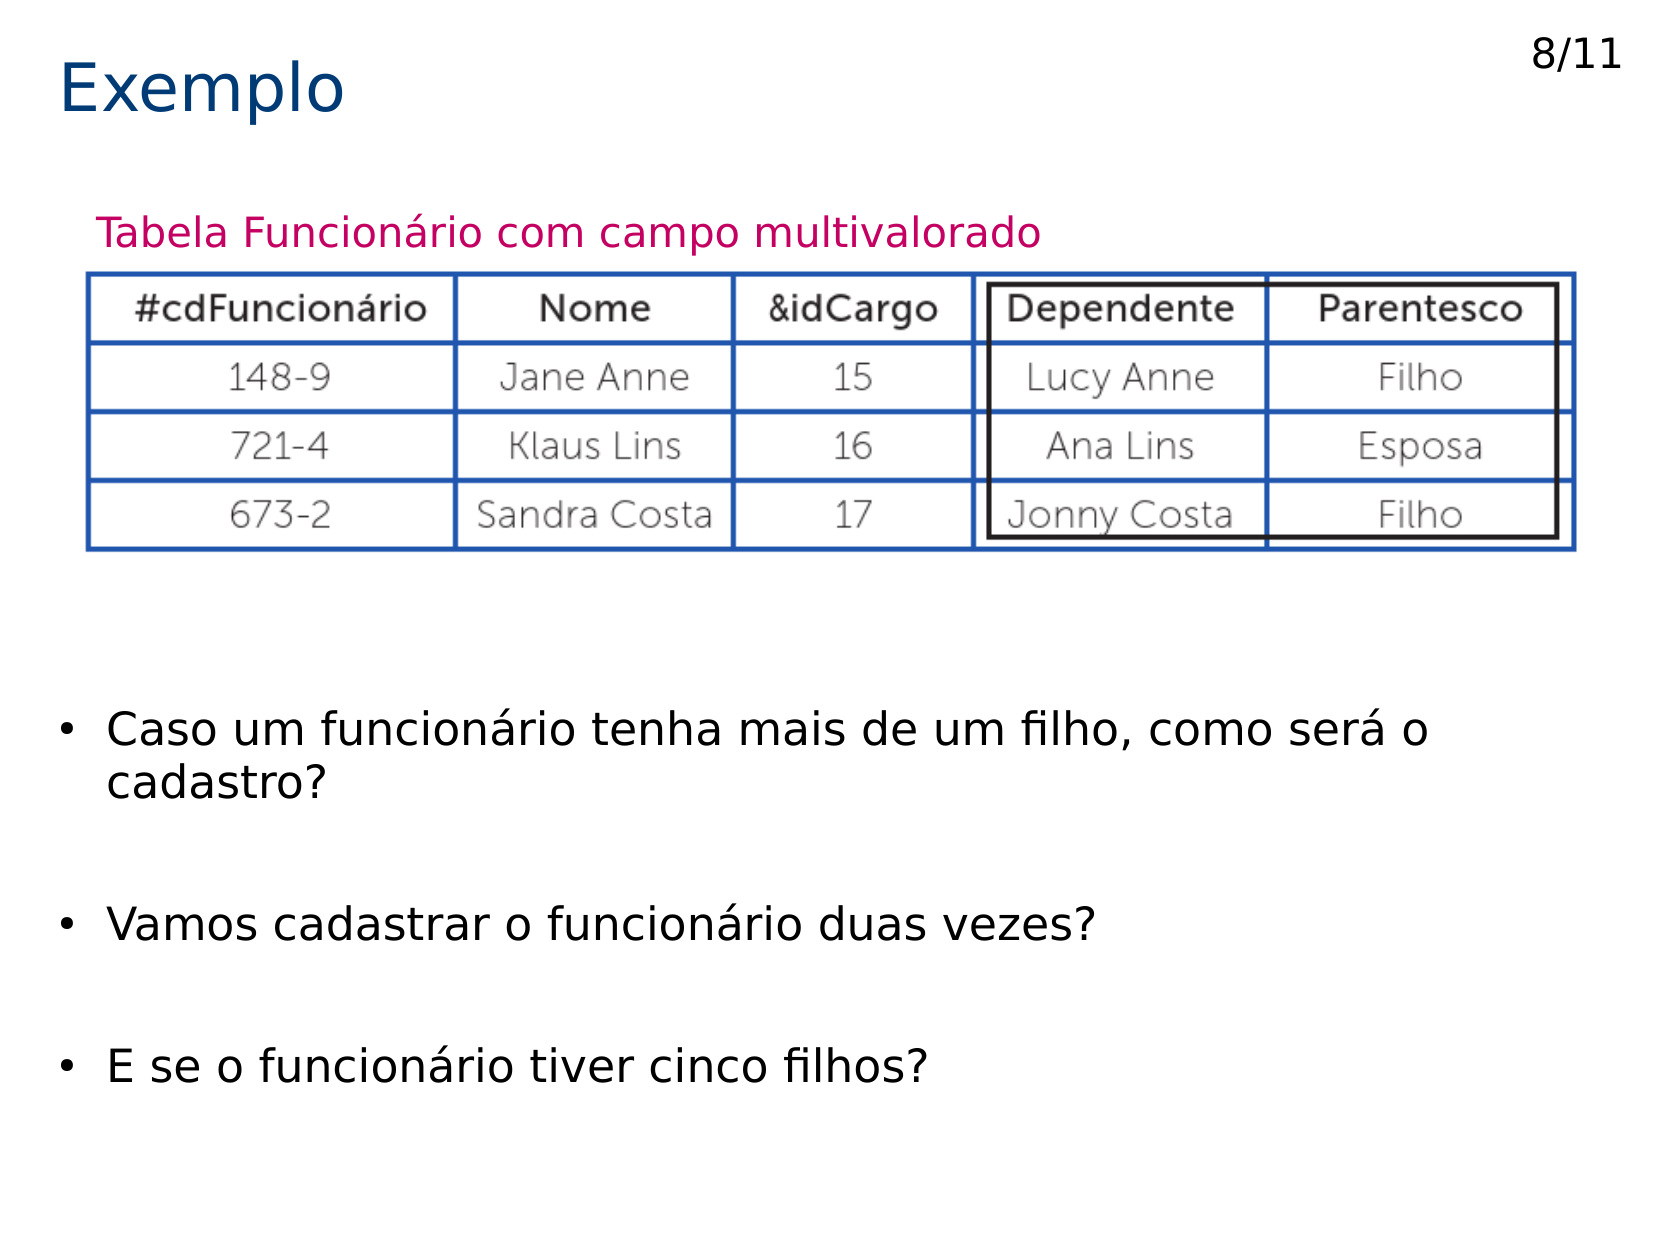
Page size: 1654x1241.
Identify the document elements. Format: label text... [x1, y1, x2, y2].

list Caso um funcionário tenha mais de um filho, como será o cadastro? Vamos cadastrar o funcionário duas vezes? E se o funcionário tiver cinco filhos? [59, 703, 1625, 1211]
text_box Tabela Funcionário com campo multivalorado [81, 201, 1582, 266]
picture [81, 266, 1582, 559]
title Exemplo [59, 29, 1506, 148]
